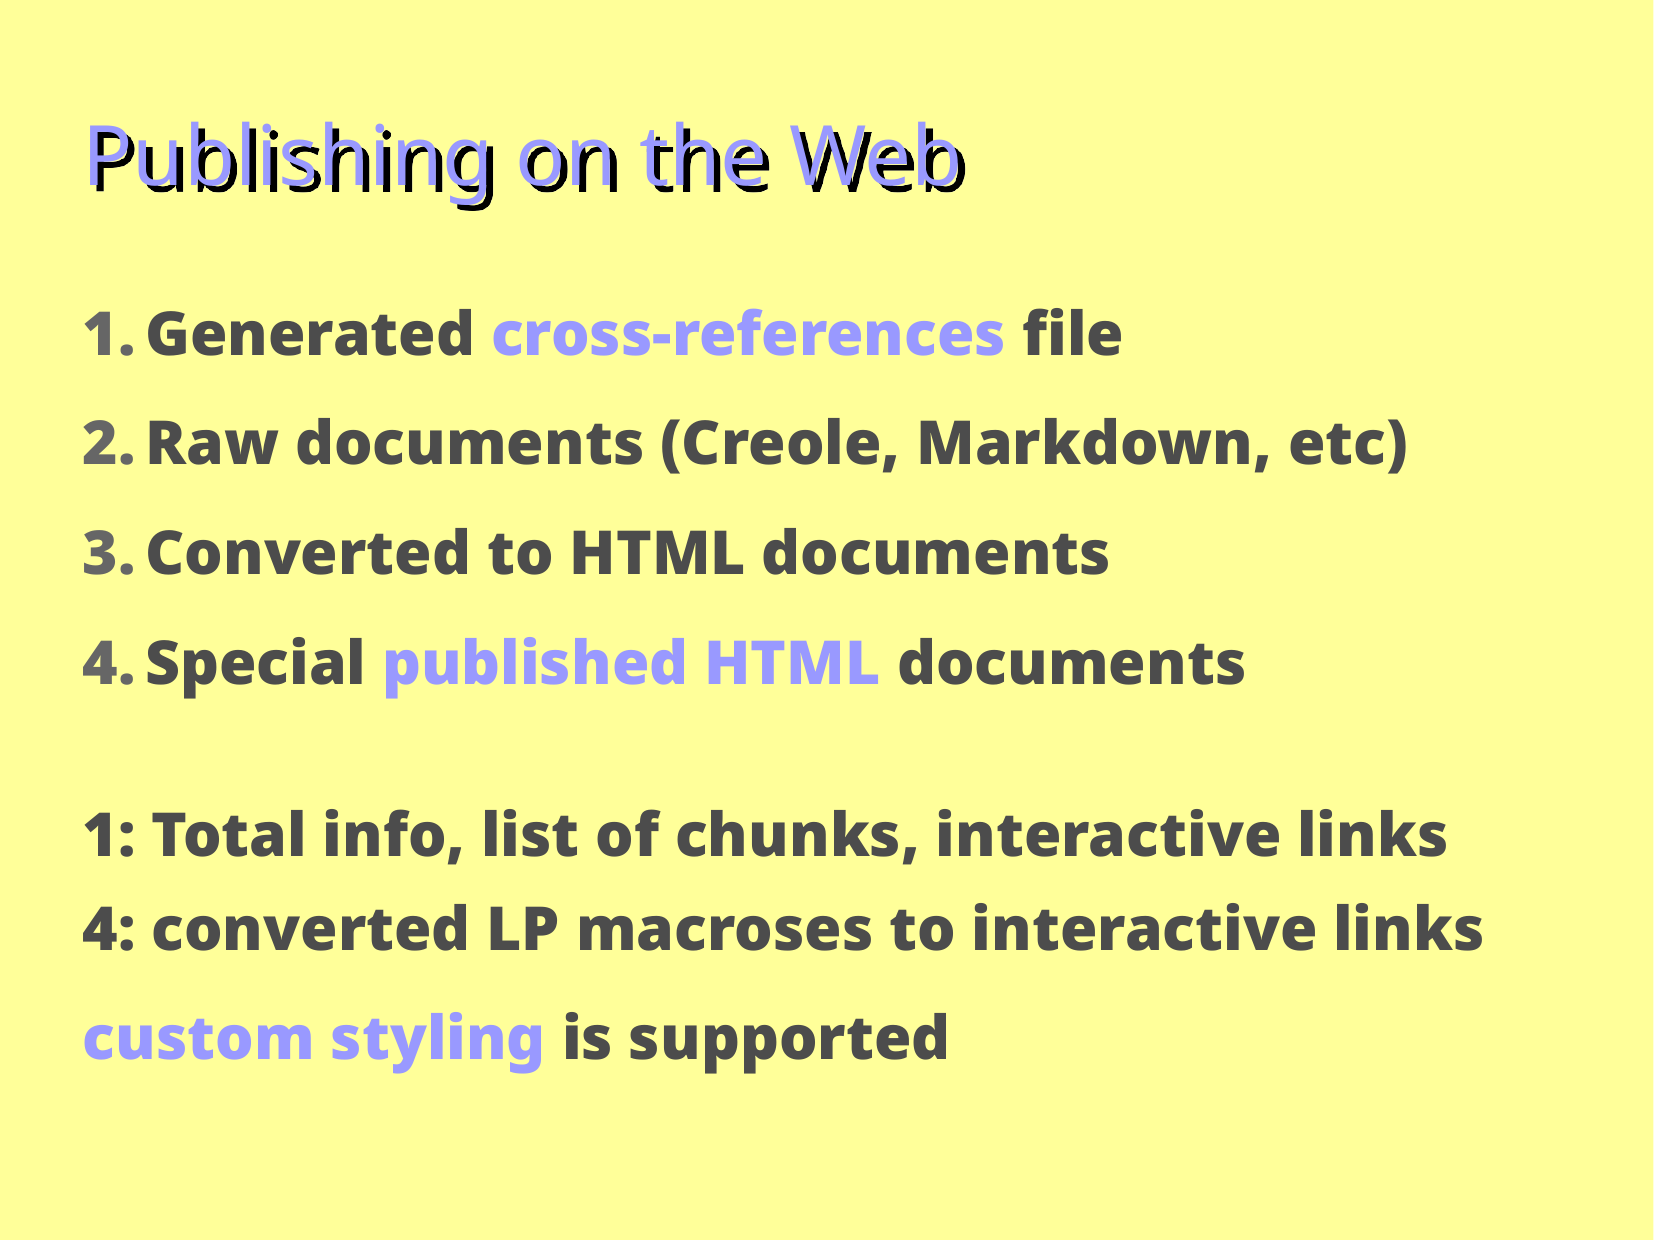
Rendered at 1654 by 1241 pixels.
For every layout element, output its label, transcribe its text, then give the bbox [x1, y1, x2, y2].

list Generated cross-references file Raw documents (Creole, Markdown, etc) Converted to HTML documents Special published HTML documents [82, 290, 1538, 709]
list 1: Total info, list of chunks, interactive links 4: converted LP macroses to interactive links custom styling is supported [82, 791, 1538, 1146]
title Publishing on the Web [82, 49, 1571, 257]
